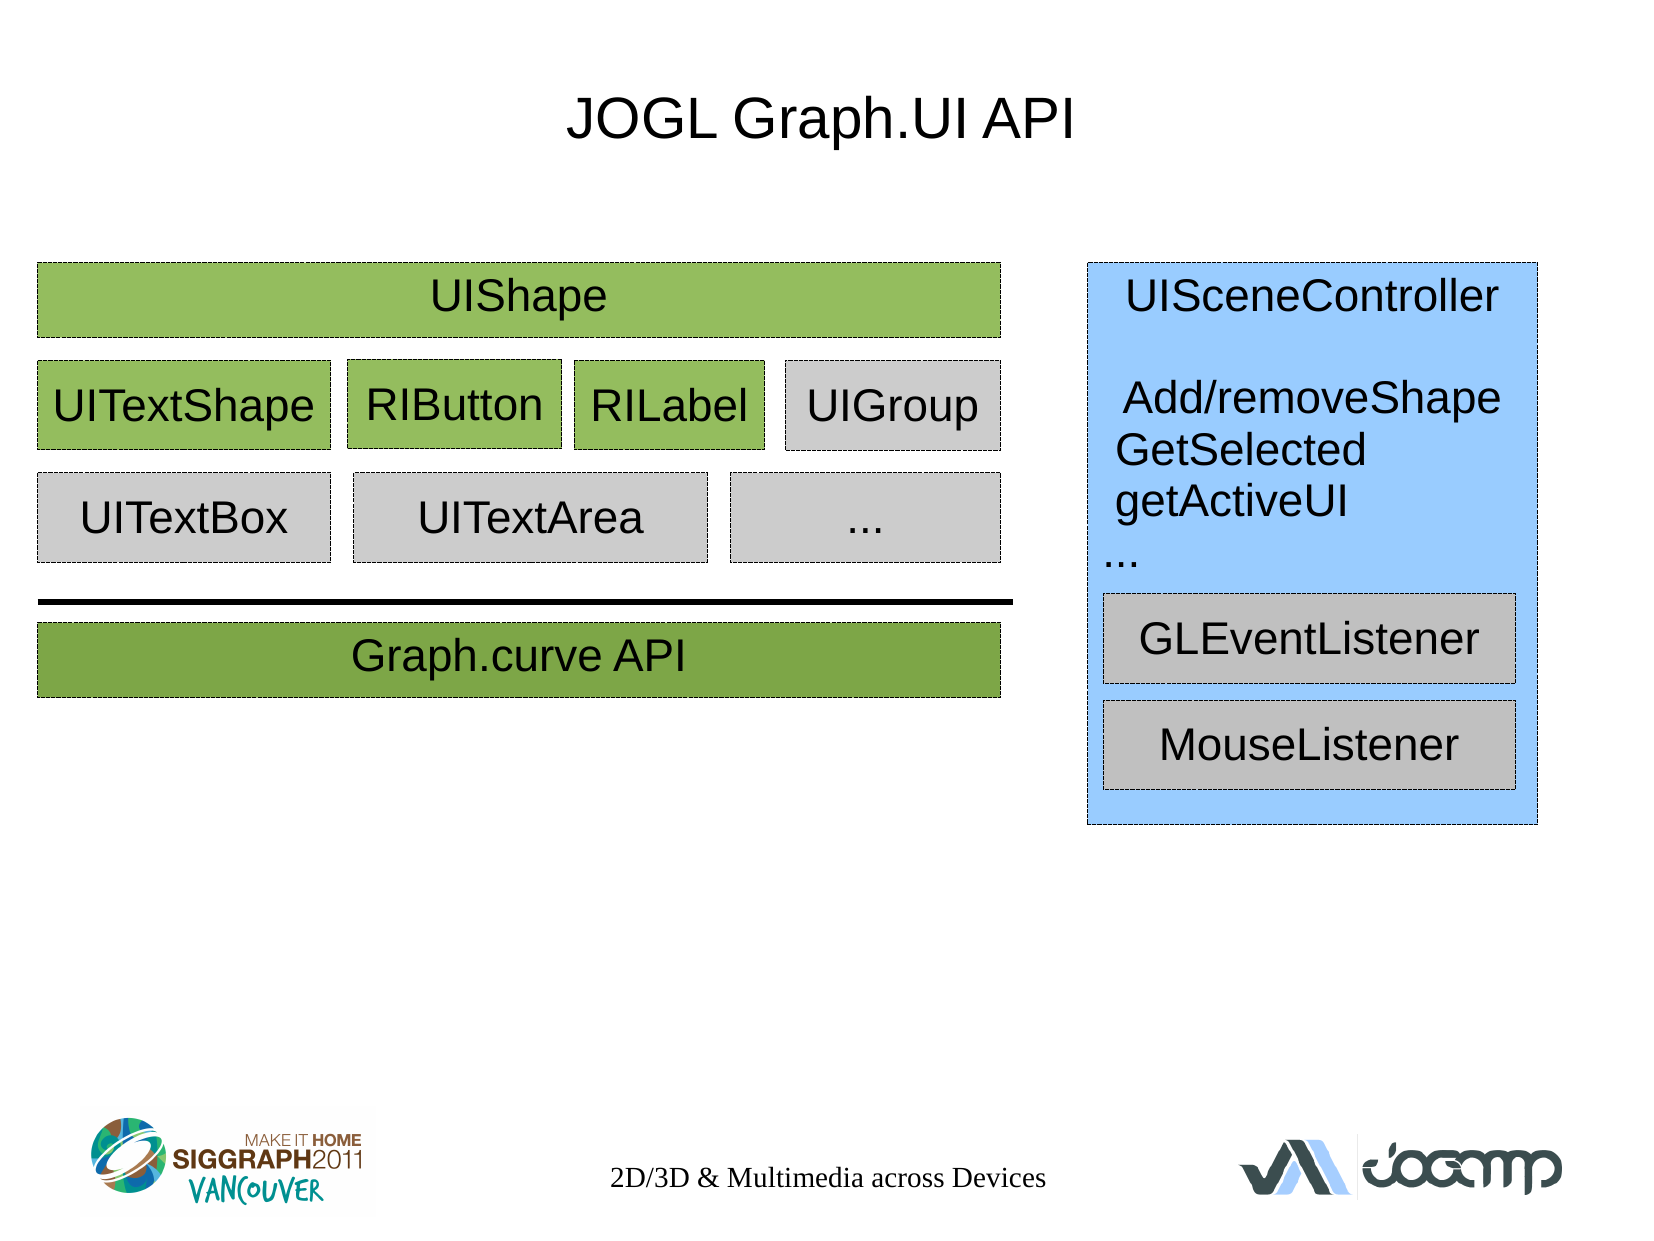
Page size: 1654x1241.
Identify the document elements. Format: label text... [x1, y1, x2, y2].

picture [80, 1106, 376, 1217]
text_box ... [730, 472, 1001, 563]
text_box RIButton [347, 359, 562, 449]
text_box UITextBox [37, 472, 331, 563]
text_box MouseListener [1103, 700, 1516, 790]
text_box UITextArea [353, 472, 708, 563]
text_box UIShape [37, 262, 1001, 338]
text_box UITextShape [37, 360, 331, 450]
text_box RILabel [574, 360, 765, 450]
text_box UISceneController Add/removeShape GetSelected getActiveUI ... [1087, 262, 1538, 825]
title JOGL Graph.UI API [68, 56, 1576, 181]
text_box UIGroup [785, 360, 1001, 451]
text_box GLEventListener [1103, 593, 1516, 684]
picture [1237, 1134, 1562, 1200]
text_box Graph.curve API [37, 622, 1001, 698]
